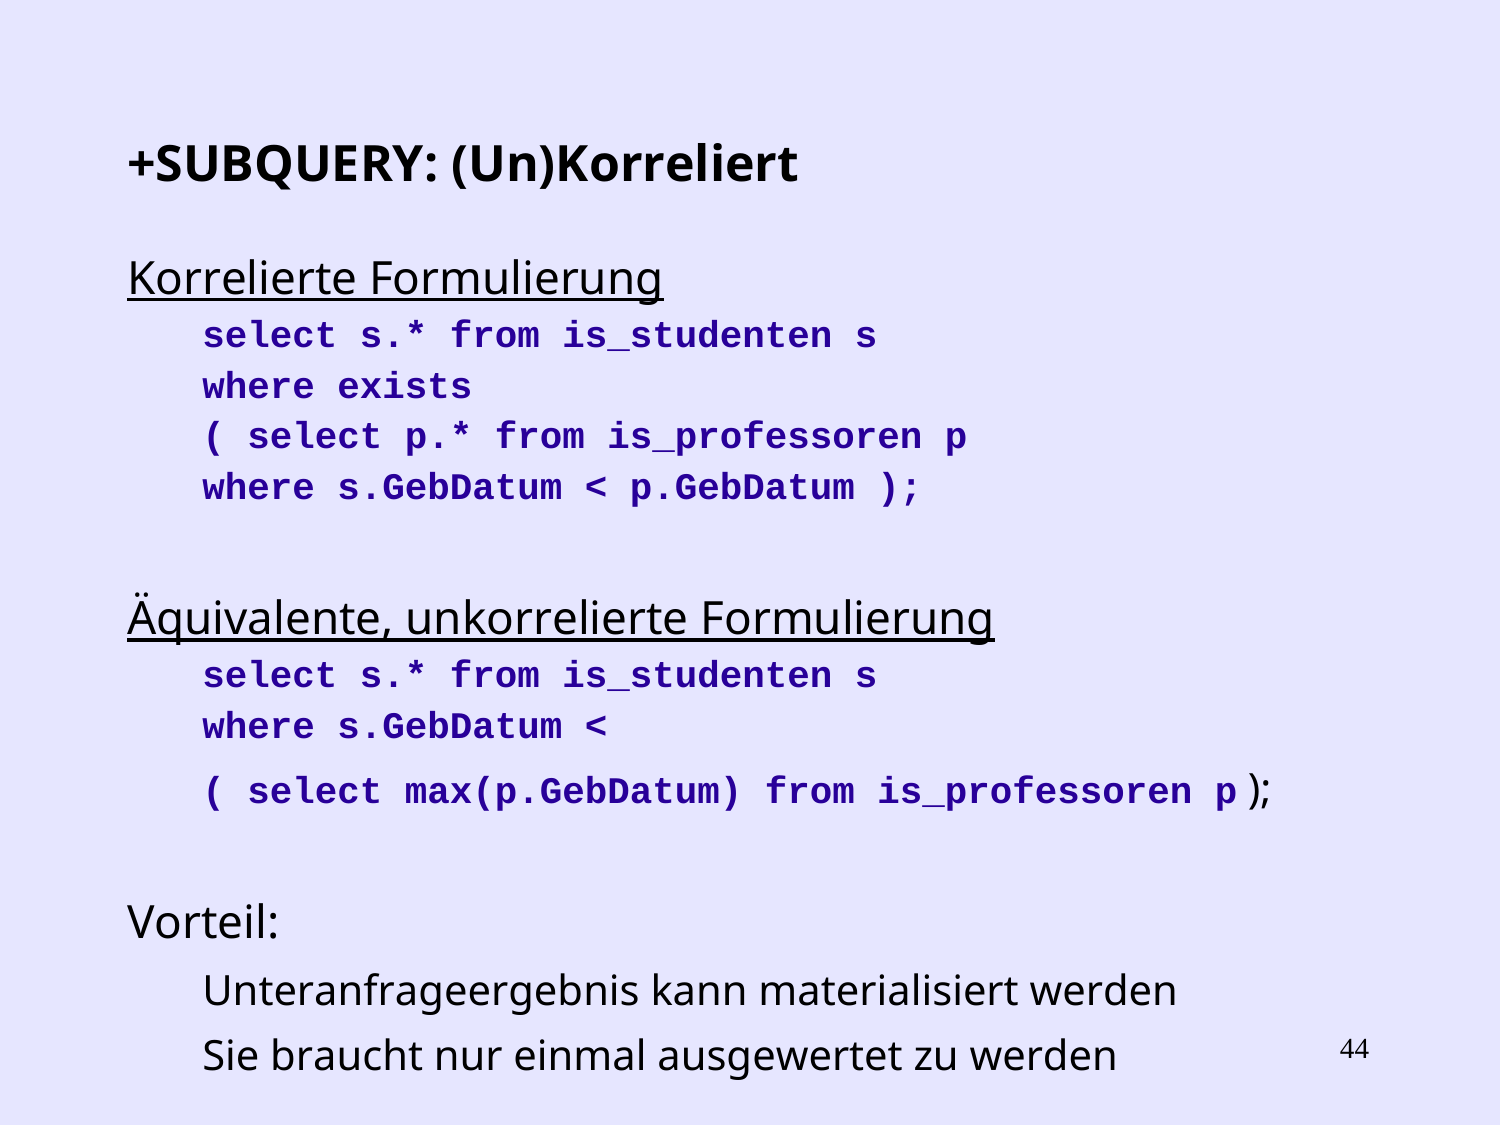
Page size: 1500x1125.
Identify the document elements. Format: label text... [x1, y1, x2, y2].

list Korrelierte Formulierung select s.* from is_studenten s where exists ( select p.* from is_professoren p where s.GebDatum < p.GebDatum ); Äquivalente, unkorrelierte Formulierung select s.* from is_studenten s where s.GebDatum < ( select max(p.GebDatum) from is_professoren p ); Vorteil: Unteranfrageergebnis kann materialisiert werden Sie braucht nur einmal ausgewertet zu werden [112, 237, 1388, 1078]
title +SUBQUERY: (Un)Korreliert [112, 99, 1388, 226]
